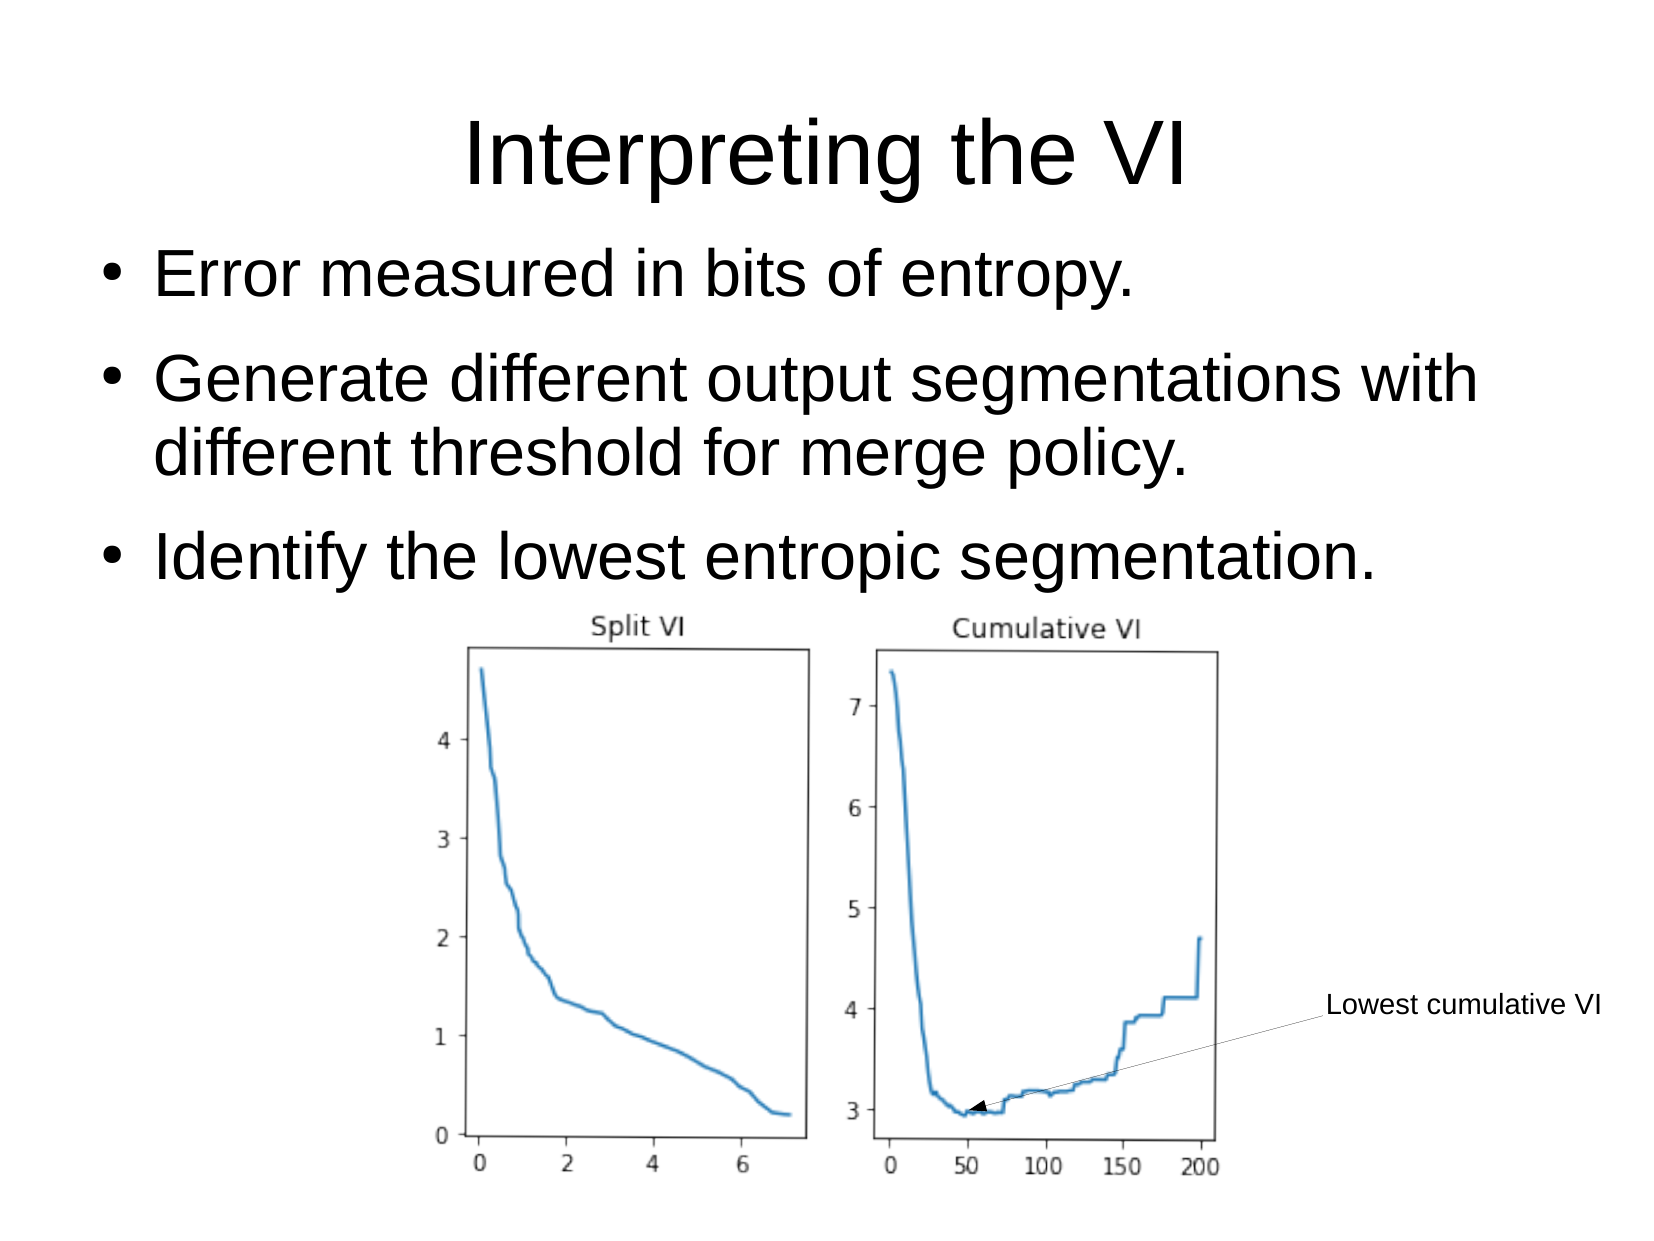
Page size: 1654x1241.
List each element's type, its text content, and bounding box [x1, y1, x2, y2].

text_box Lowest cumulative VI [1311, 980, 1619, 1052]
list Error measured in bits of entropy. Generate different output segmentations with different threshold for merge policy. Identify the lowest entropic segmentation. [82, 236, 1571, 956]
picture [416, 596, 1241, 1193]
title Interpreting the VI [82, 49, 1571, 236]
